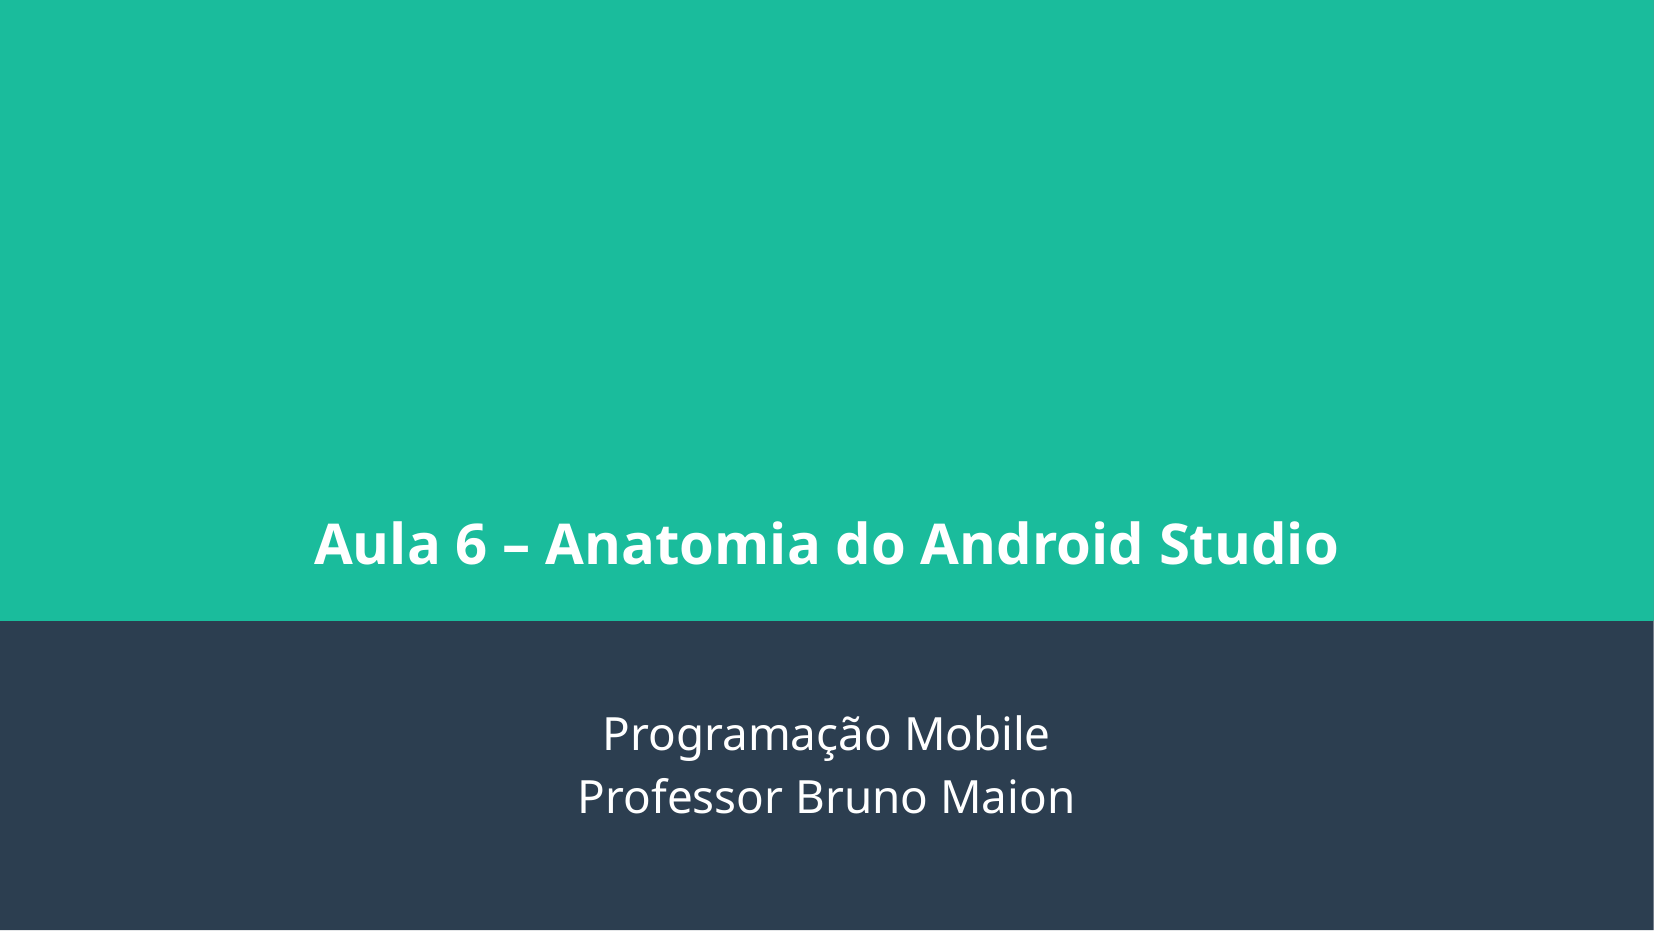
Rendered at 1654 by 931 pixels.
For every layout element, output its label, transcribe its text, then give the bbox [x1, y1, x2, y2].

subtitle Programação Mobile Professor Bruno Maion [59, 642, 1595, 886]
title Aula 6 – Anatomia do Android Studio [59, 465, 1595, 583]
